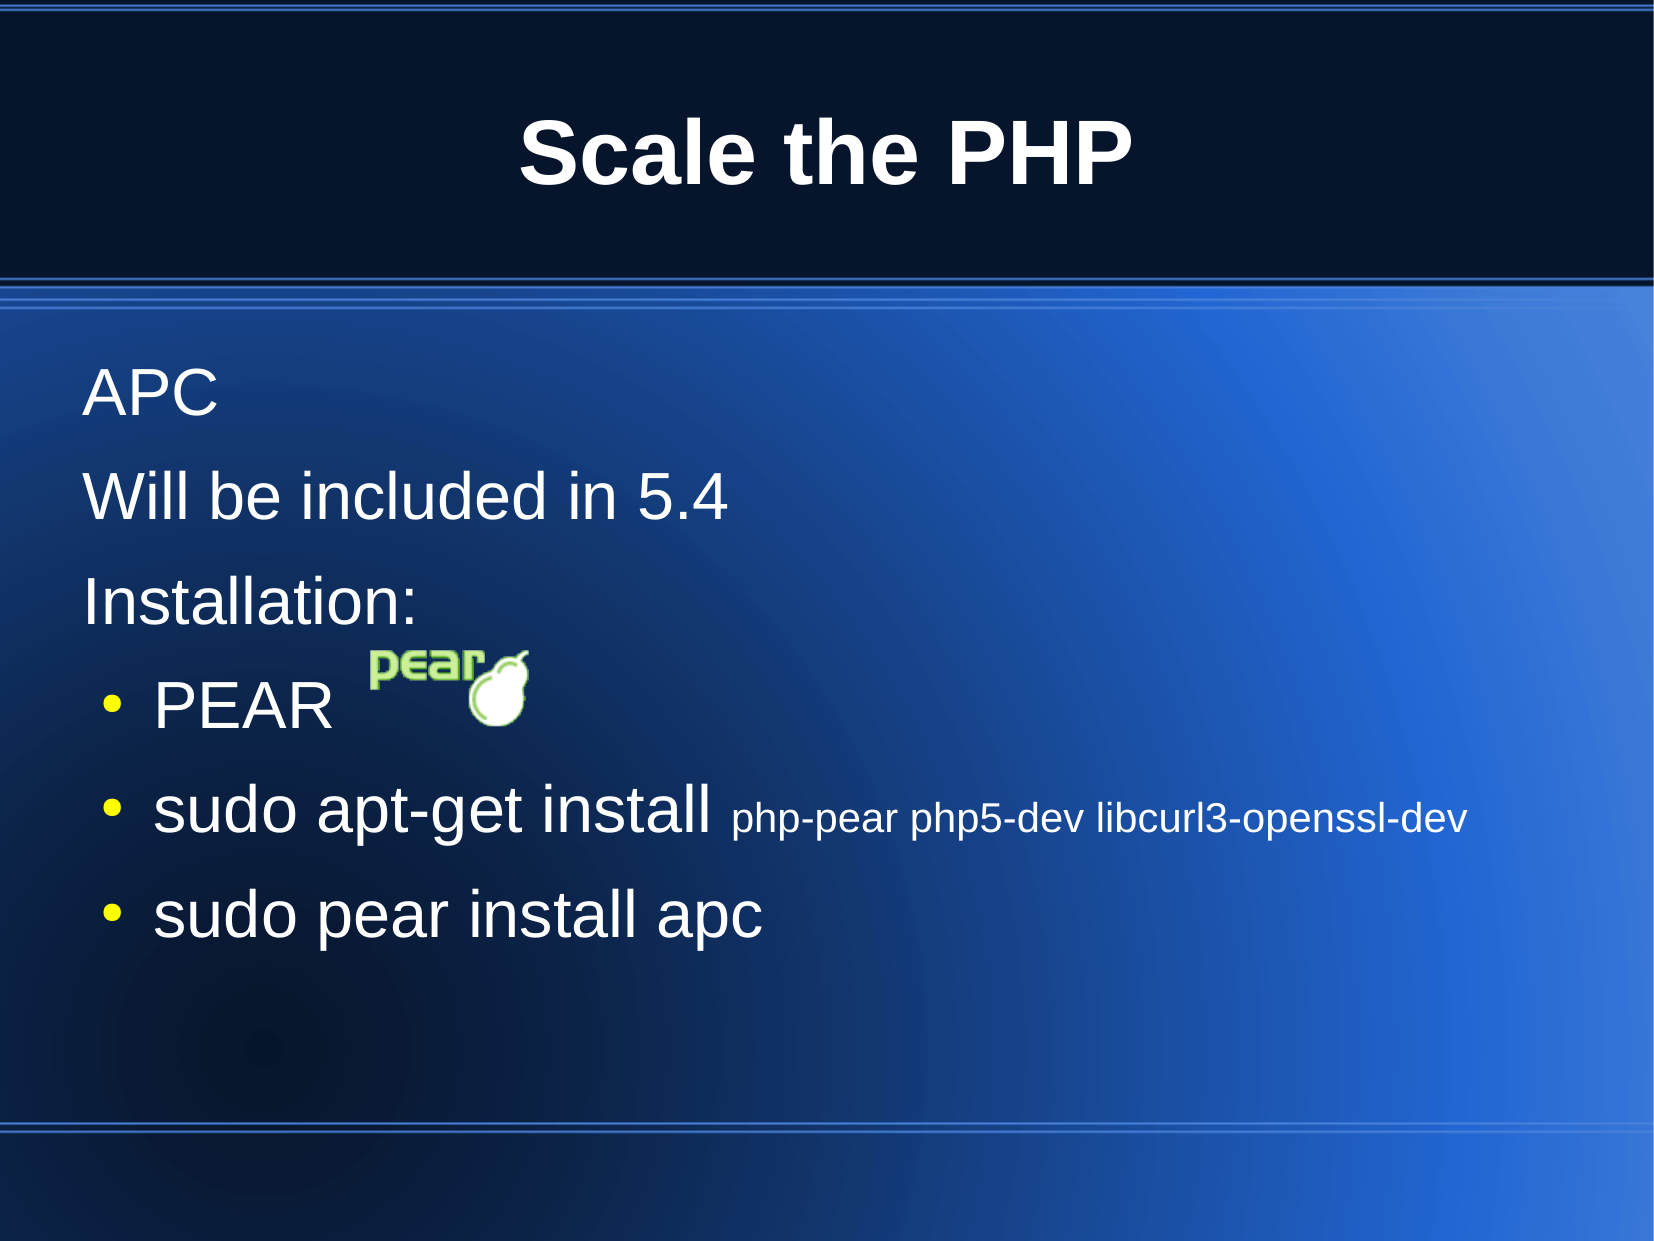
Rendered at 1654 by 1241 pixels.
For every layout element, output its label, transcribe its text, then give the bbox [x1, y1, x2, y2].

picture [0, 0, 1654, 1241]
list APC Will be included in 5.4 Installation: PEAR sudo apt-get install php-pear php5-dev libcurl3-openssl-dev sudo pear install apc [82, 355, 1565, 1174]
title Scale the PHP [82, 49, 1571, 257]
